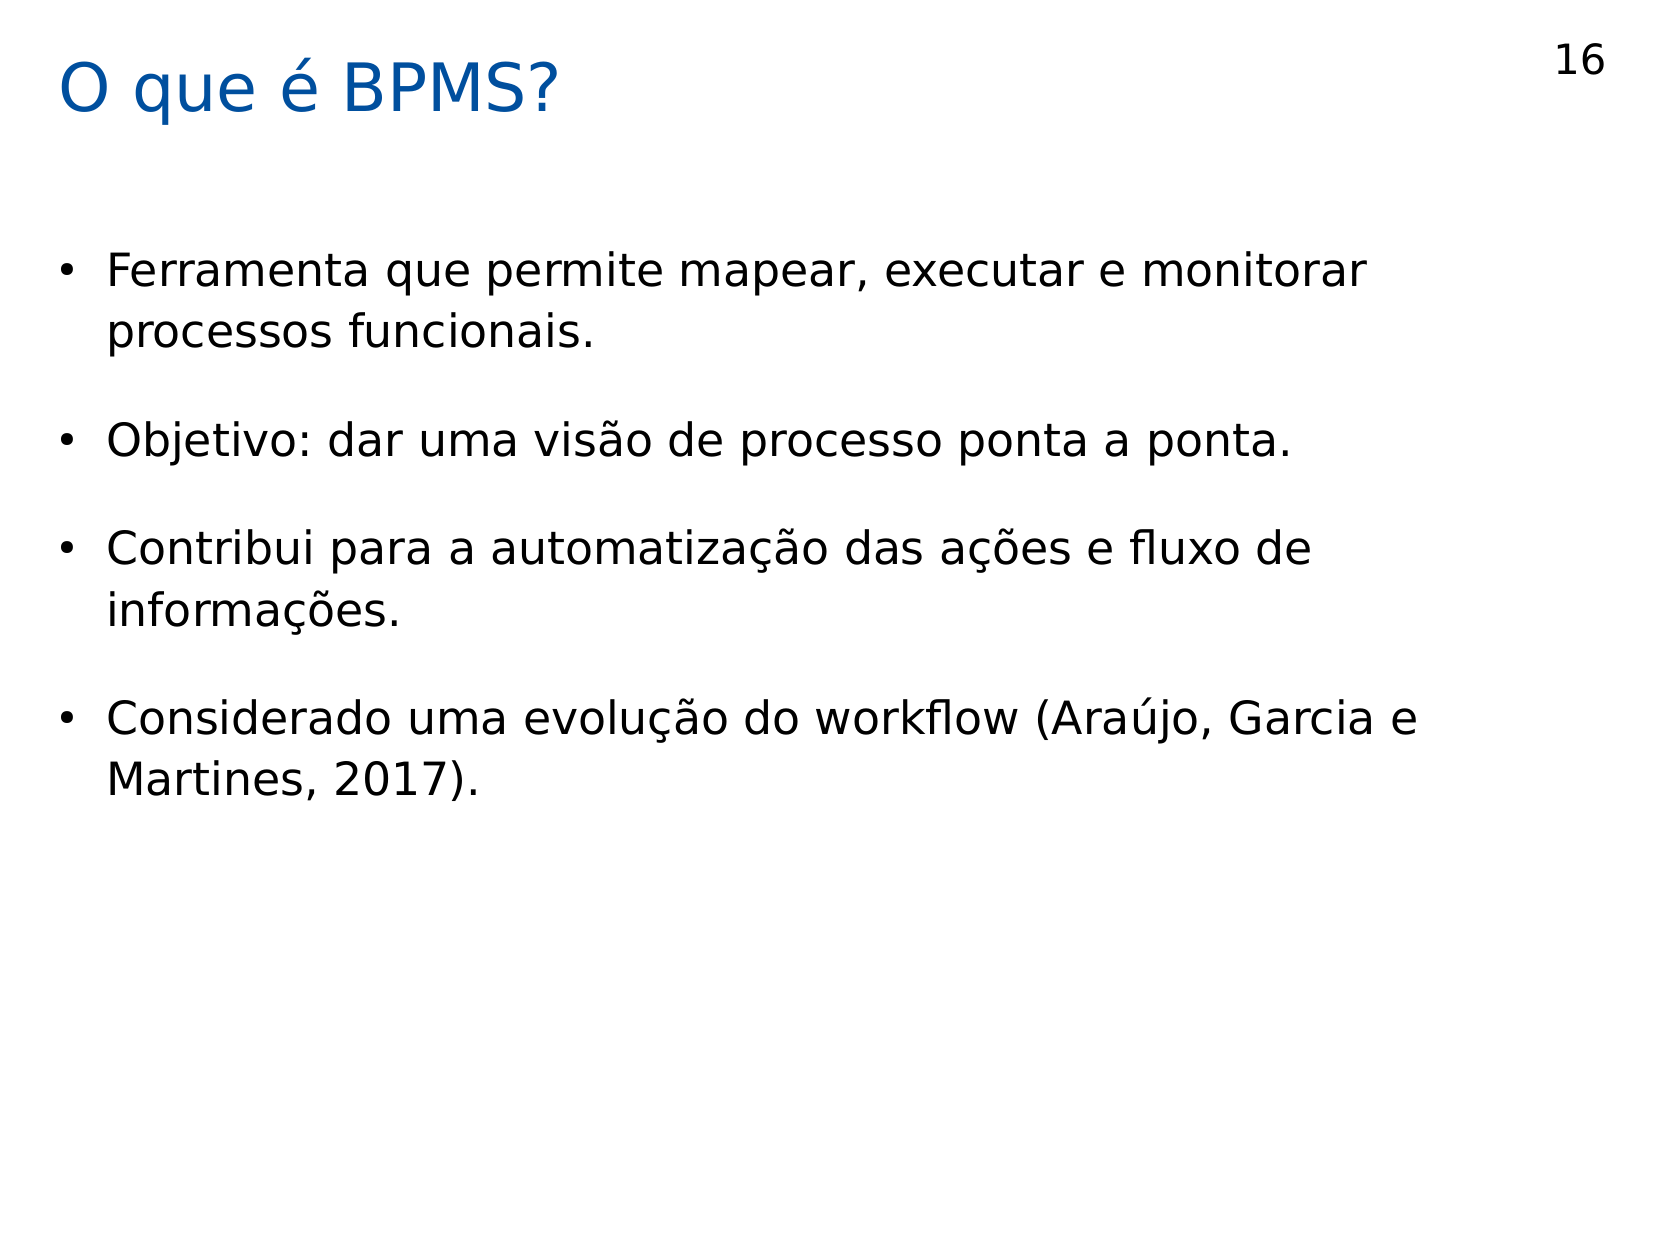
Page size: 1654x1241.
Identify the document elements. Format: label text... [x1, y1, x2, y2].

title O que é BPMS? [59, 29, 1506, 148]
list Ferramenta que permite mapear, executar e monitorar processos funcionais. Objetivo: dar uma visão de processo ponta a ponta. Contribui para a automatização das ações e fluxo de informações. Considerado uma evolução do workflow (Araújo, Garcia e Martines, 2017). [59, 236, 1595, 1211]
